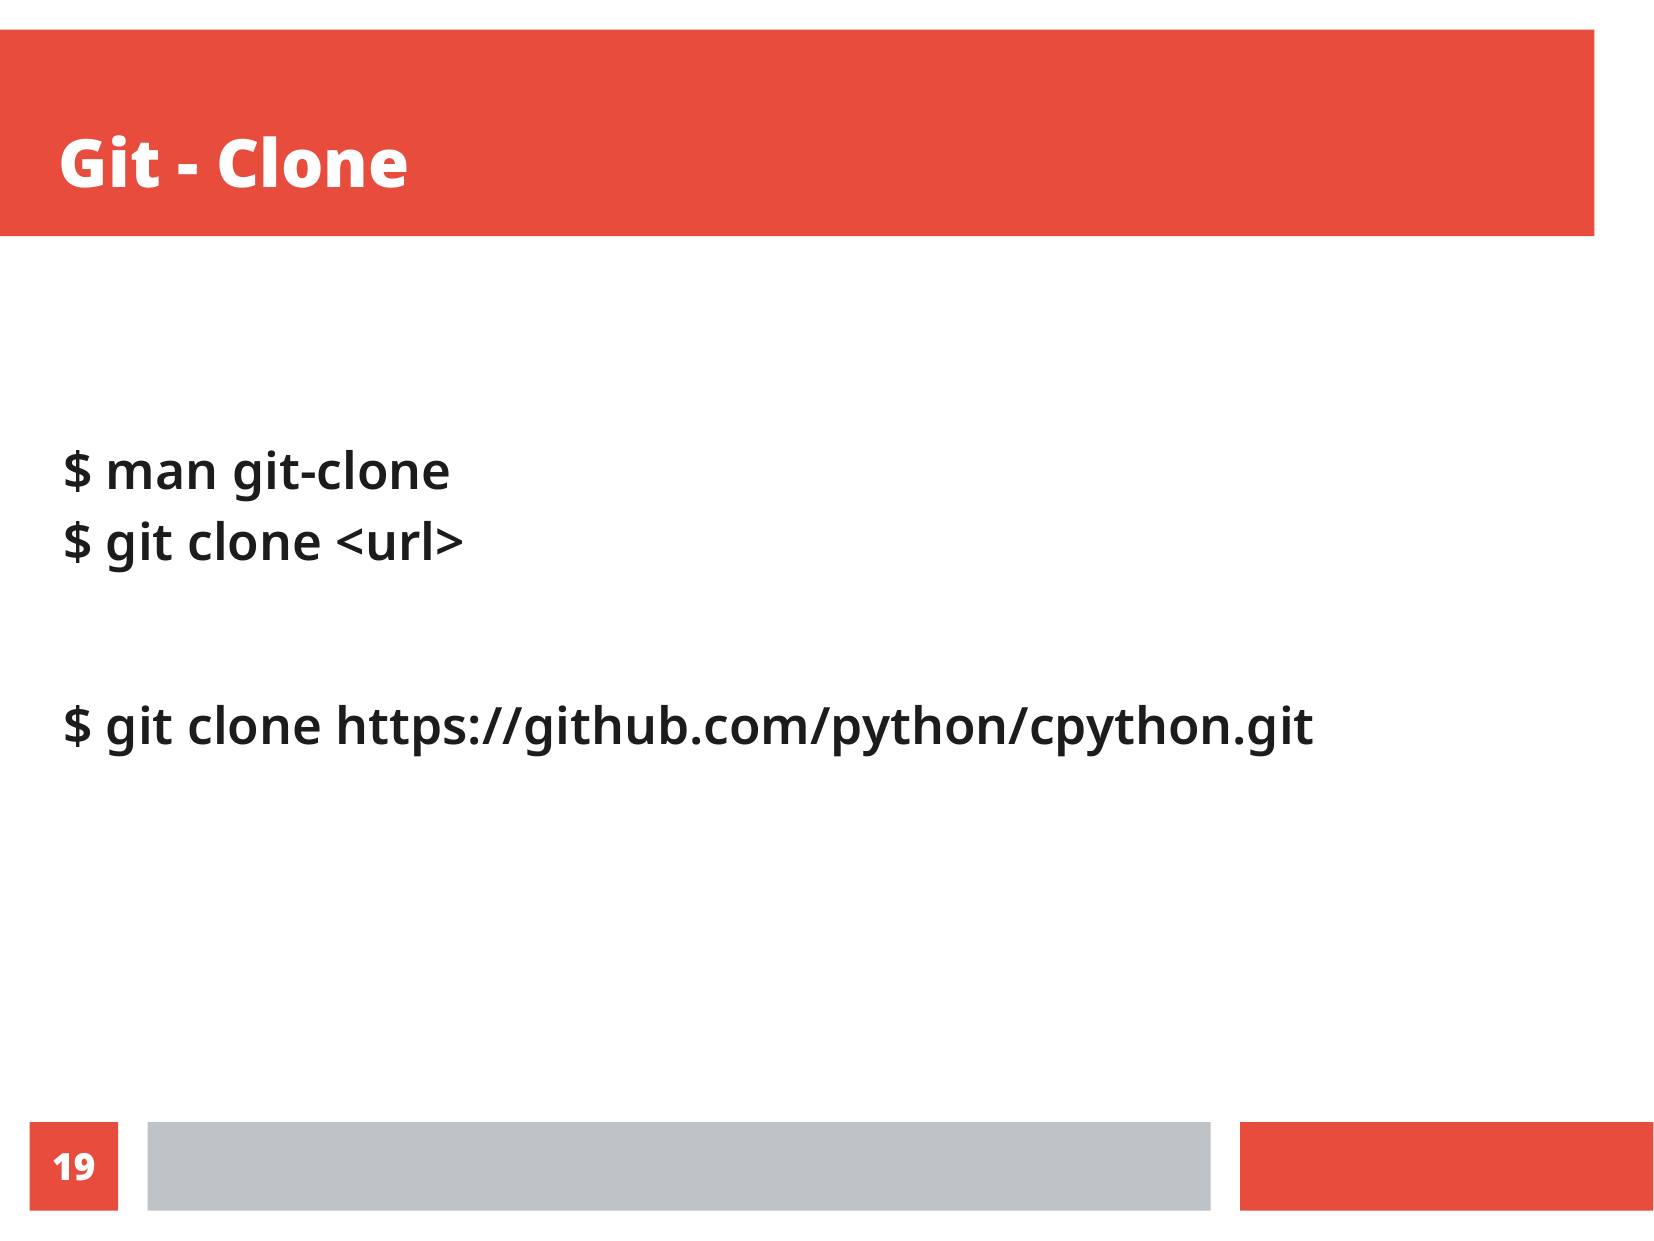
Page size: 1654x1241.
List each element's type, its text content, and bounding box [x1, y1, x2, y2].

list $ man git-clone $ git clone <url> $ git clone https://github.com/python/cpython.git [63, 435, 1654, 761]
title Git - Clone [59, 59, 1595, 207]
